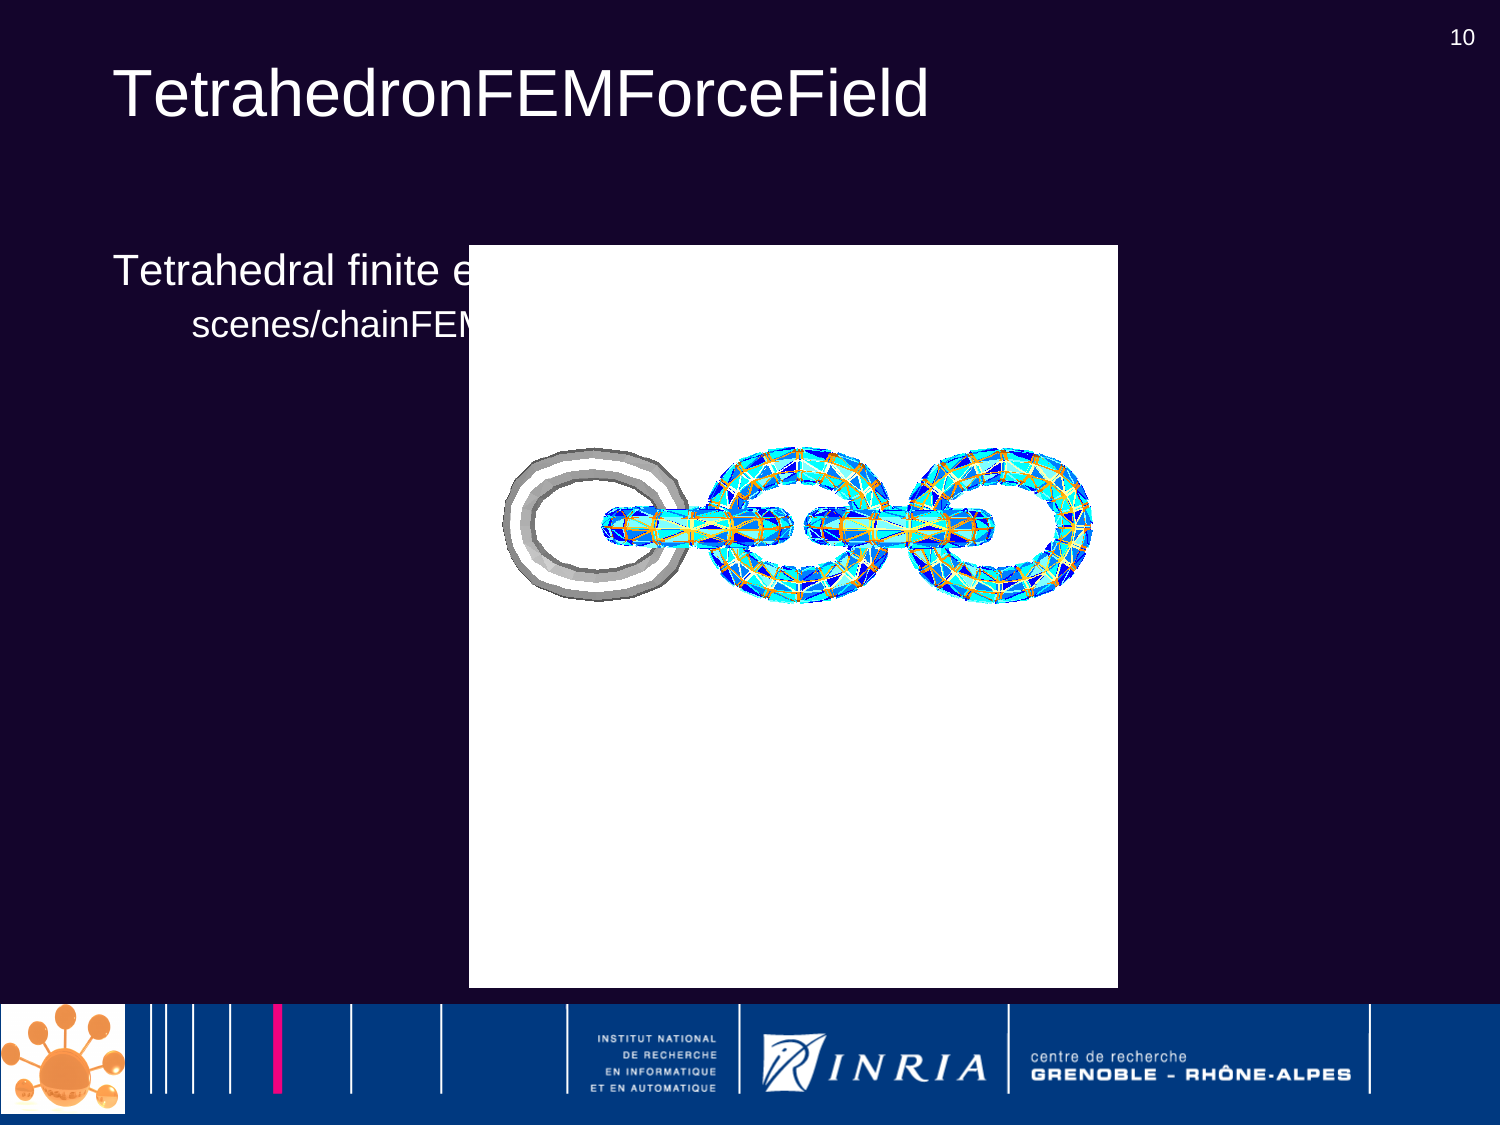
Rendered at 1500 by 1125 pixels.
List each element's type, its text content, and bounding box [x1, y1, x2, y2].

picture [422, 245, 1468, 988]
list Tetrahedral finite elements scenes/chainFEM.scn [112, 245, 422, 973]
picture [0, 1004, 1500, 1125]
title TetrahedronFEMForceField [112, 7, 1474, 181]
